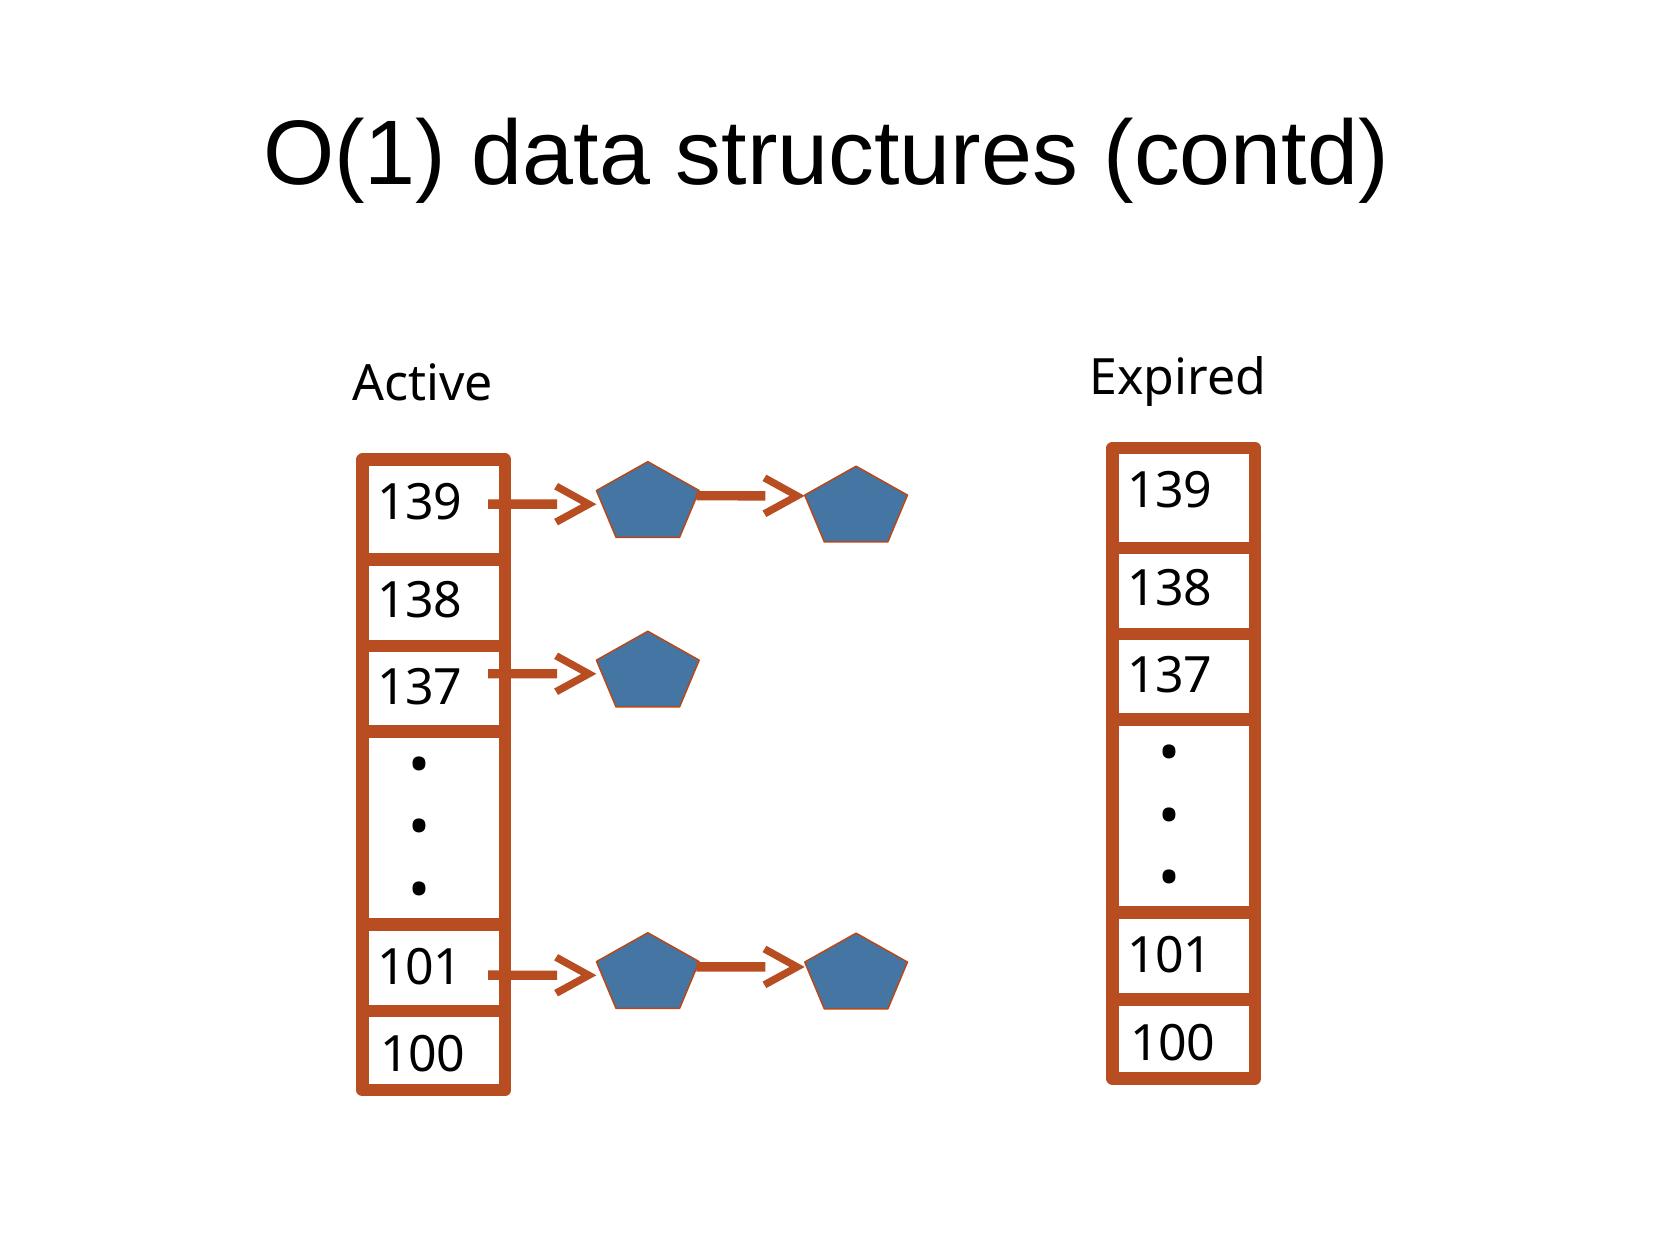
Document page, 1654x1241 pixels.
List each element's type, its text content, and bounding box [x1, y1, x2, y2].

text_box [596, 631, 700, 707]
text_box 137 [1112, 635, 1239, 711]
text_box [804, 466, 908, 542]
text_box 101 [362, 927, 489, 1002]
text_box 100 [1115, 1006, 1241, 1078]
text_box 138 [362, 559, 489, 635]
text_box 100 [365, 1017, 491, 1090]
text_box [596, 461, 700, 538]
text_box 137 [362, 647, 489, 723]
title O(1) data structures (contd) [82, 49, 1571, 257]
text_box 101 [1112, 915, 1239, 991]
text_box . . . [390, 712, 516, 915]
text_box Expired [1074, 337, 1313, 413]
text_box [804, 933, 908, 1009]
text_box [596, 932, 700, 1009]
text_box 139 [362, 461, 489, 537]
text_box Active [337, 342, 538, 418]
text_box 138 [1112, 547, 1239, 623]
text_box 139 [1112, 450, 1239, 525]
text_box . . . [1140, 700, 1266, 903]
